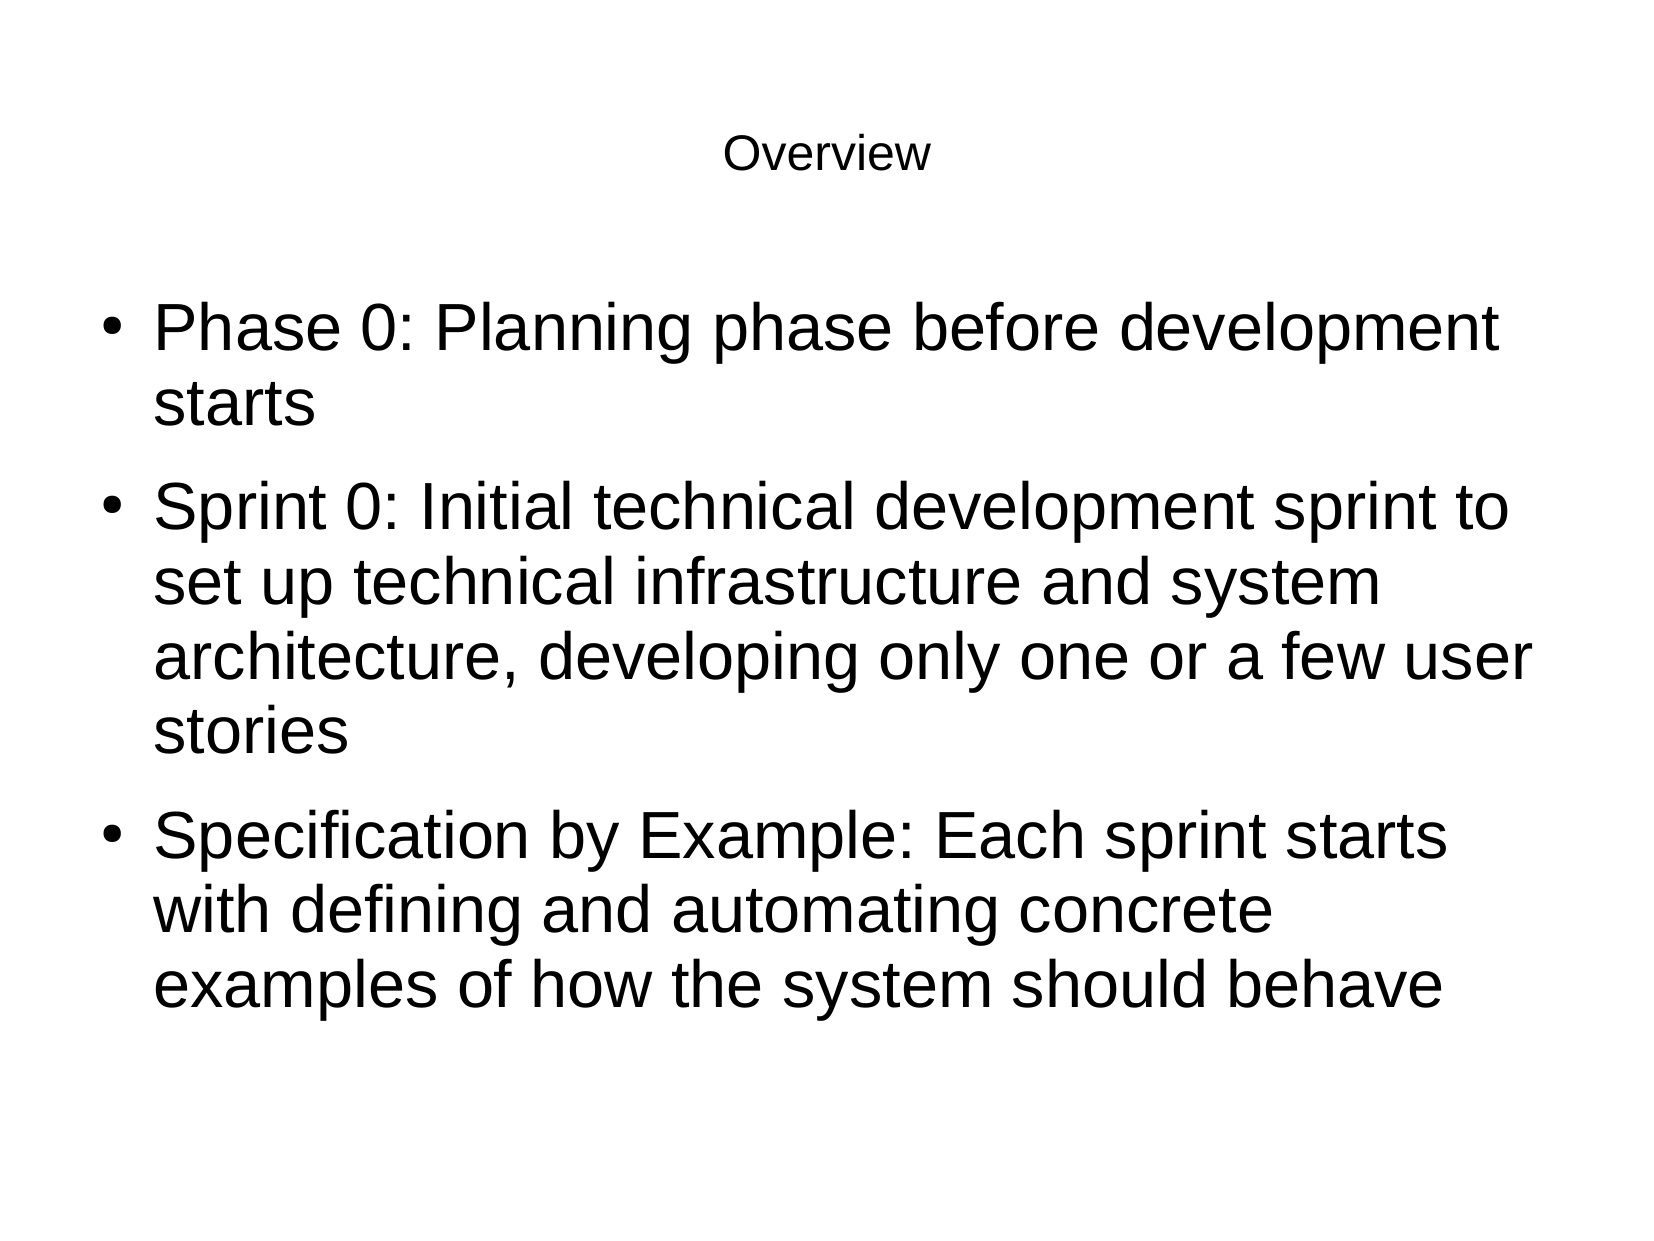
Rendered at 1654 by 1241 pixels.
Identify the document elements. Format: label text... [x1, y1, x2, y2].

list Phase 0: Planning phase before development starts Sprint 0: Initial technical development sprint to set up technical infrastructure and system architecture, developing only one or a few user stories Specification by Example: Each sprint starts with defining and automating concrete examples of how the system should behave [82, 290, 1571, 1109]
title Overview [82, 49, 1571, 257]
